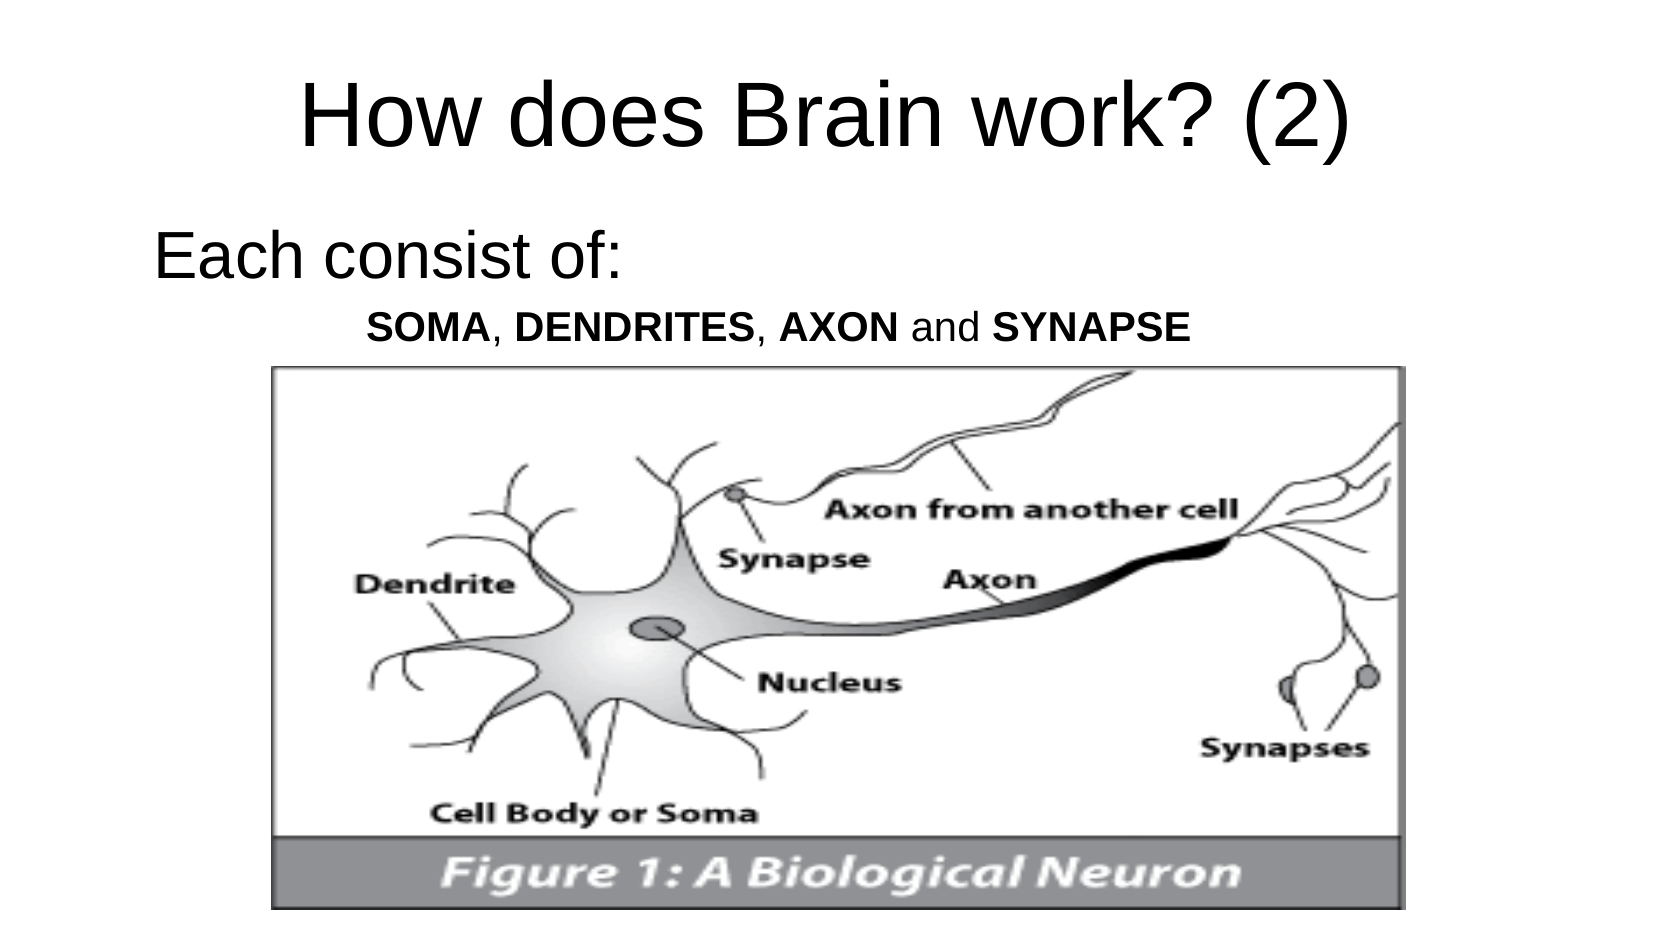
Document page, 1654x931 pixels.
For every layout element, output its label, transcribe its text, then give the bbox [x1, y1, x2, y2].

title How does Brain work? (2) [82, 37, 1571, 193]
picture [271, 366, 1406, 910]
list Each consist of: SOMA, DENDRITES, AXON and SYNAPSE [82, 217, 1571, 758]
